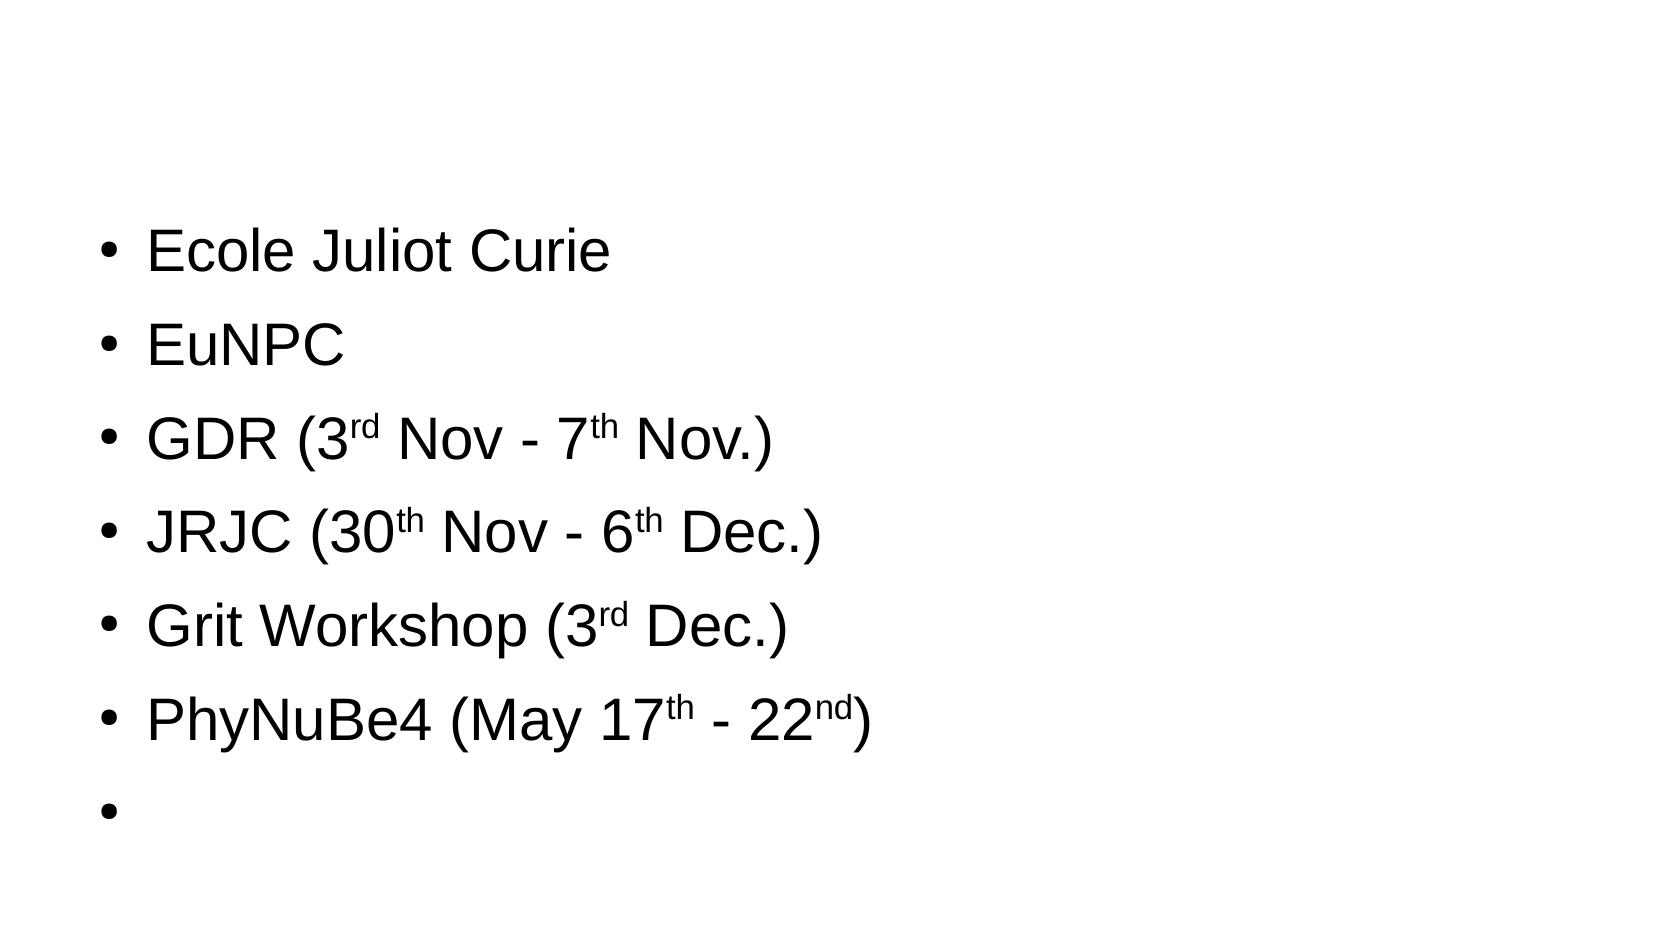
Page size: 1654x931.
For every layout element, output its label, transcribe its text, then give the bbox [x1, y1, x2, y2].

list Ecole Juliot Curie EuNPC GDR (3rd Nov - 7th Nov.) JRJC (30th Nov - 6th Dec.) Grit Workshop (3rd Dec.) PhyNuBe4 (May 17th - 22nd) [82, 217, 1571, 758]
